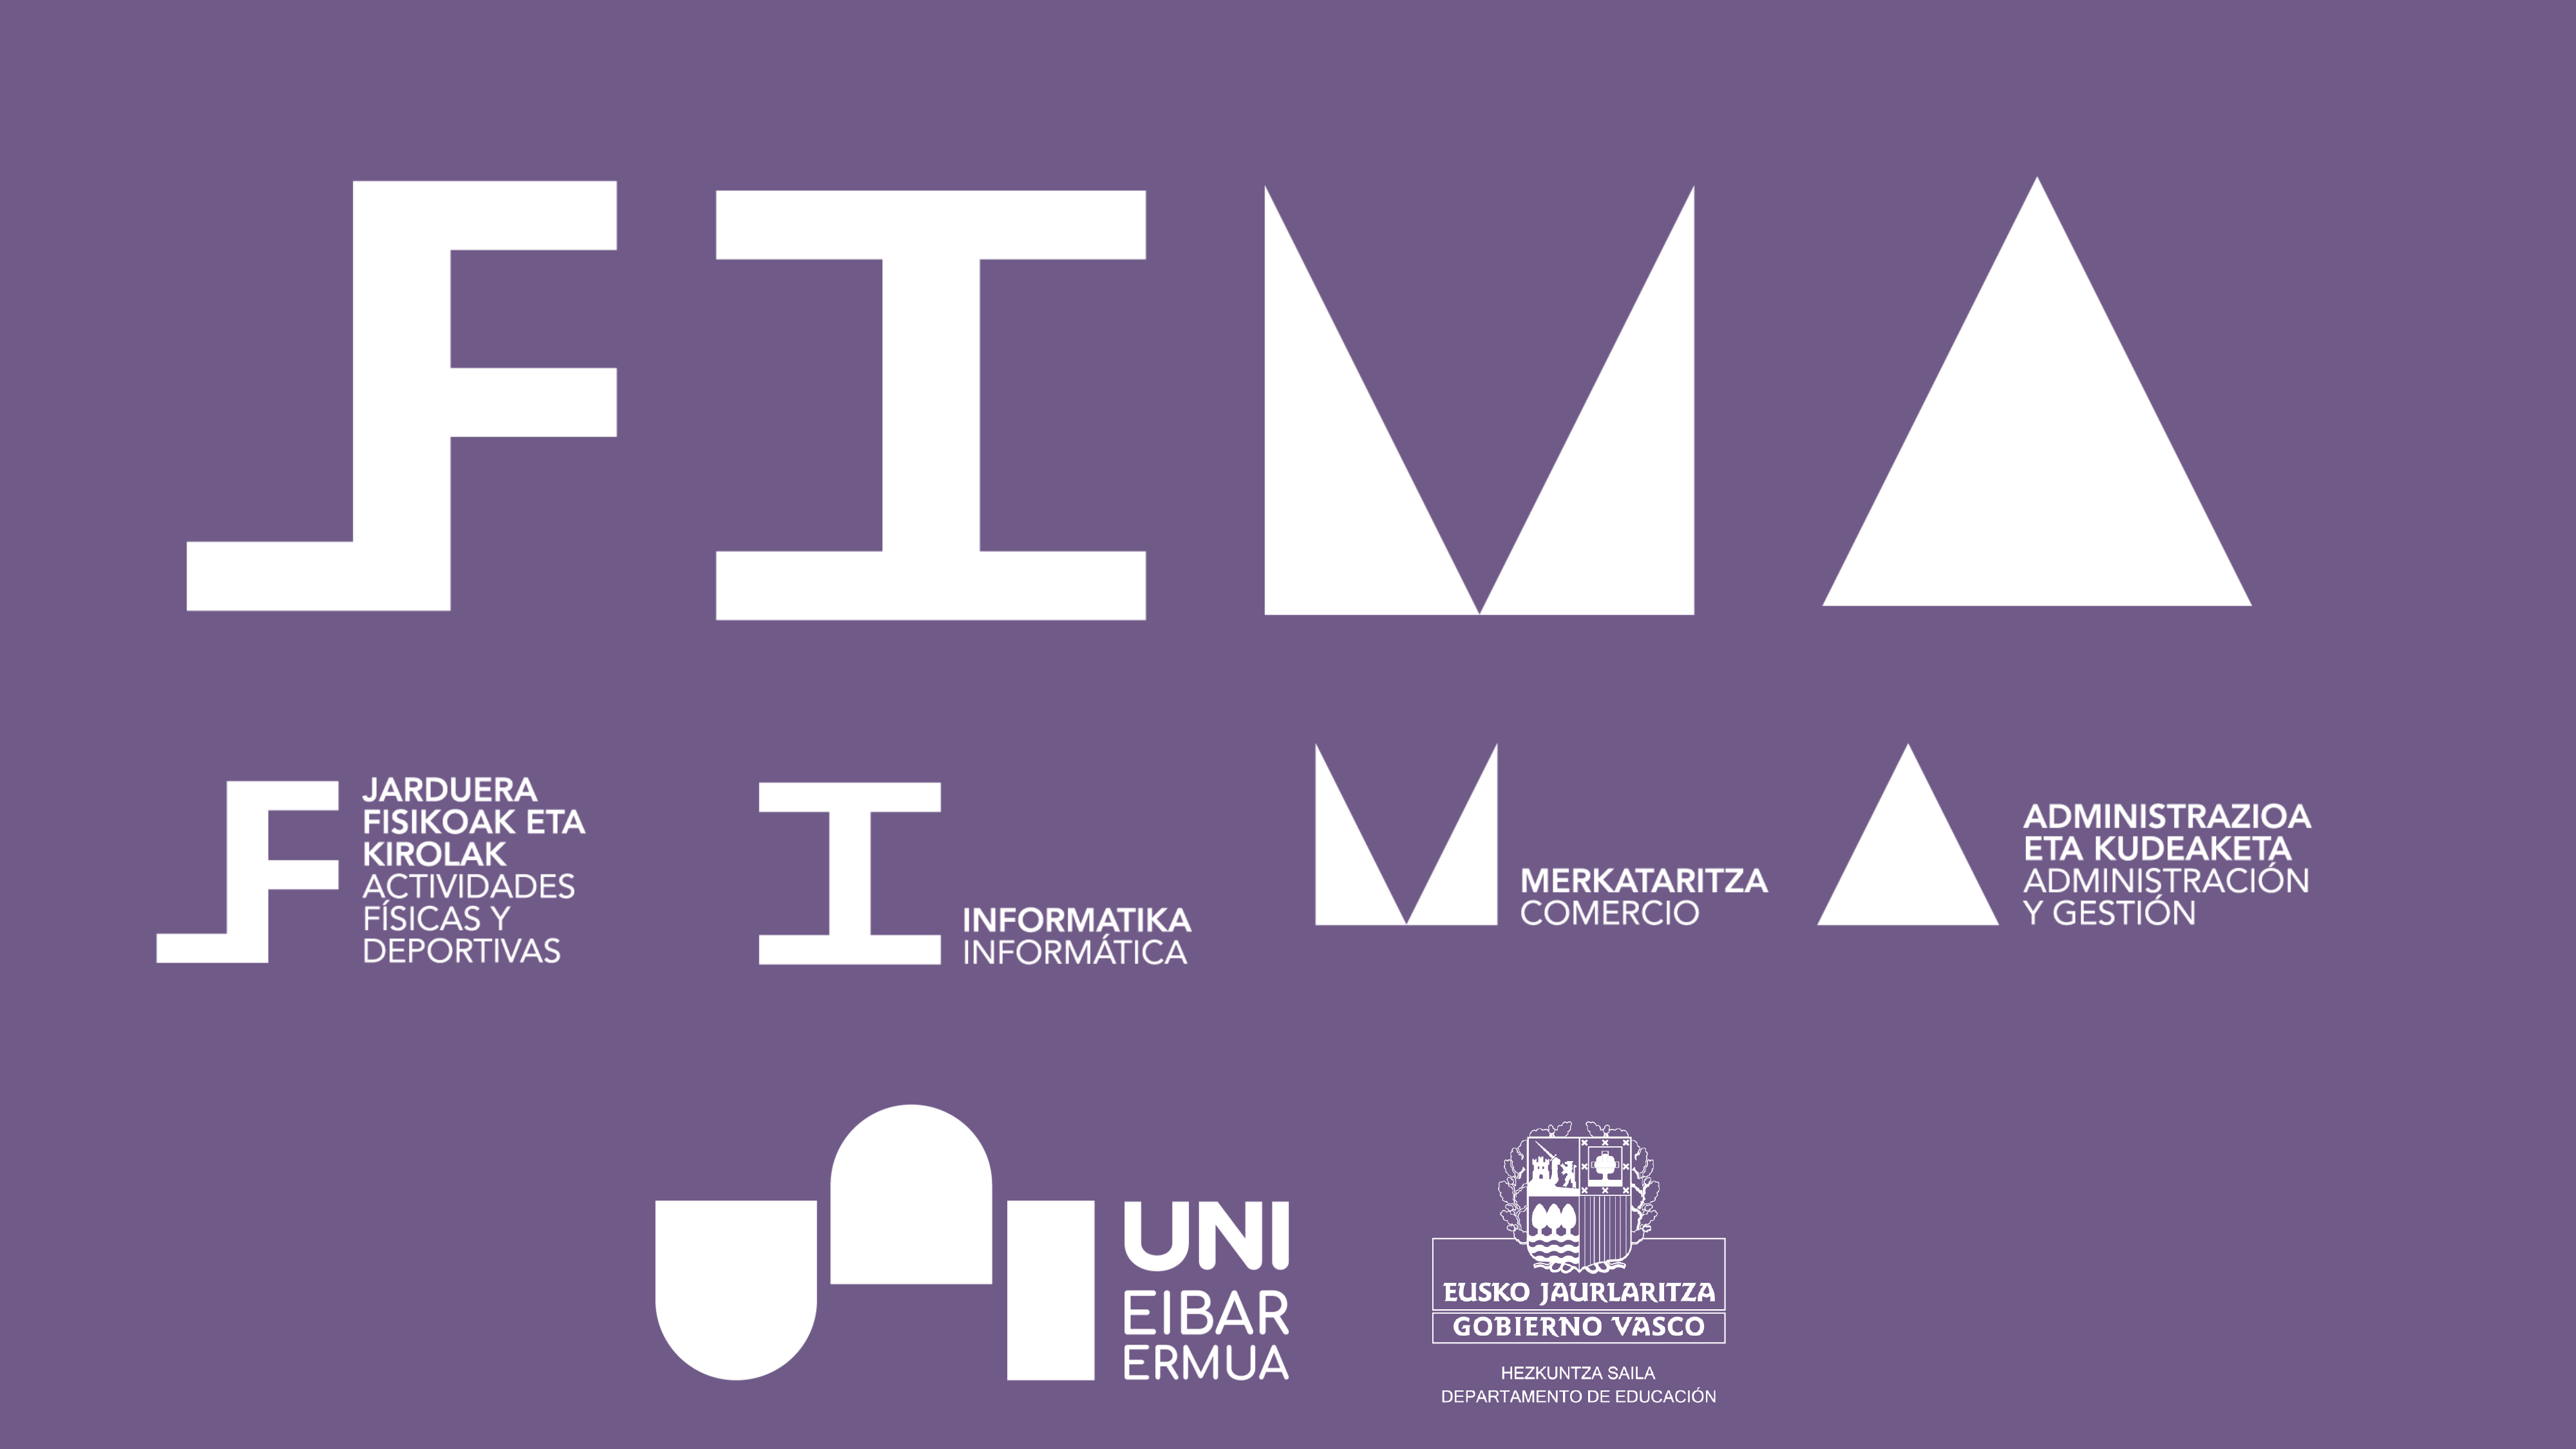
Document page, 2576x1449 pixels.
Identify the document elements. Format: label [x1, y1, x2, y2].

picture [96, 102, 2342, 1421]
text_box [0, 0, 2576, 1449]
